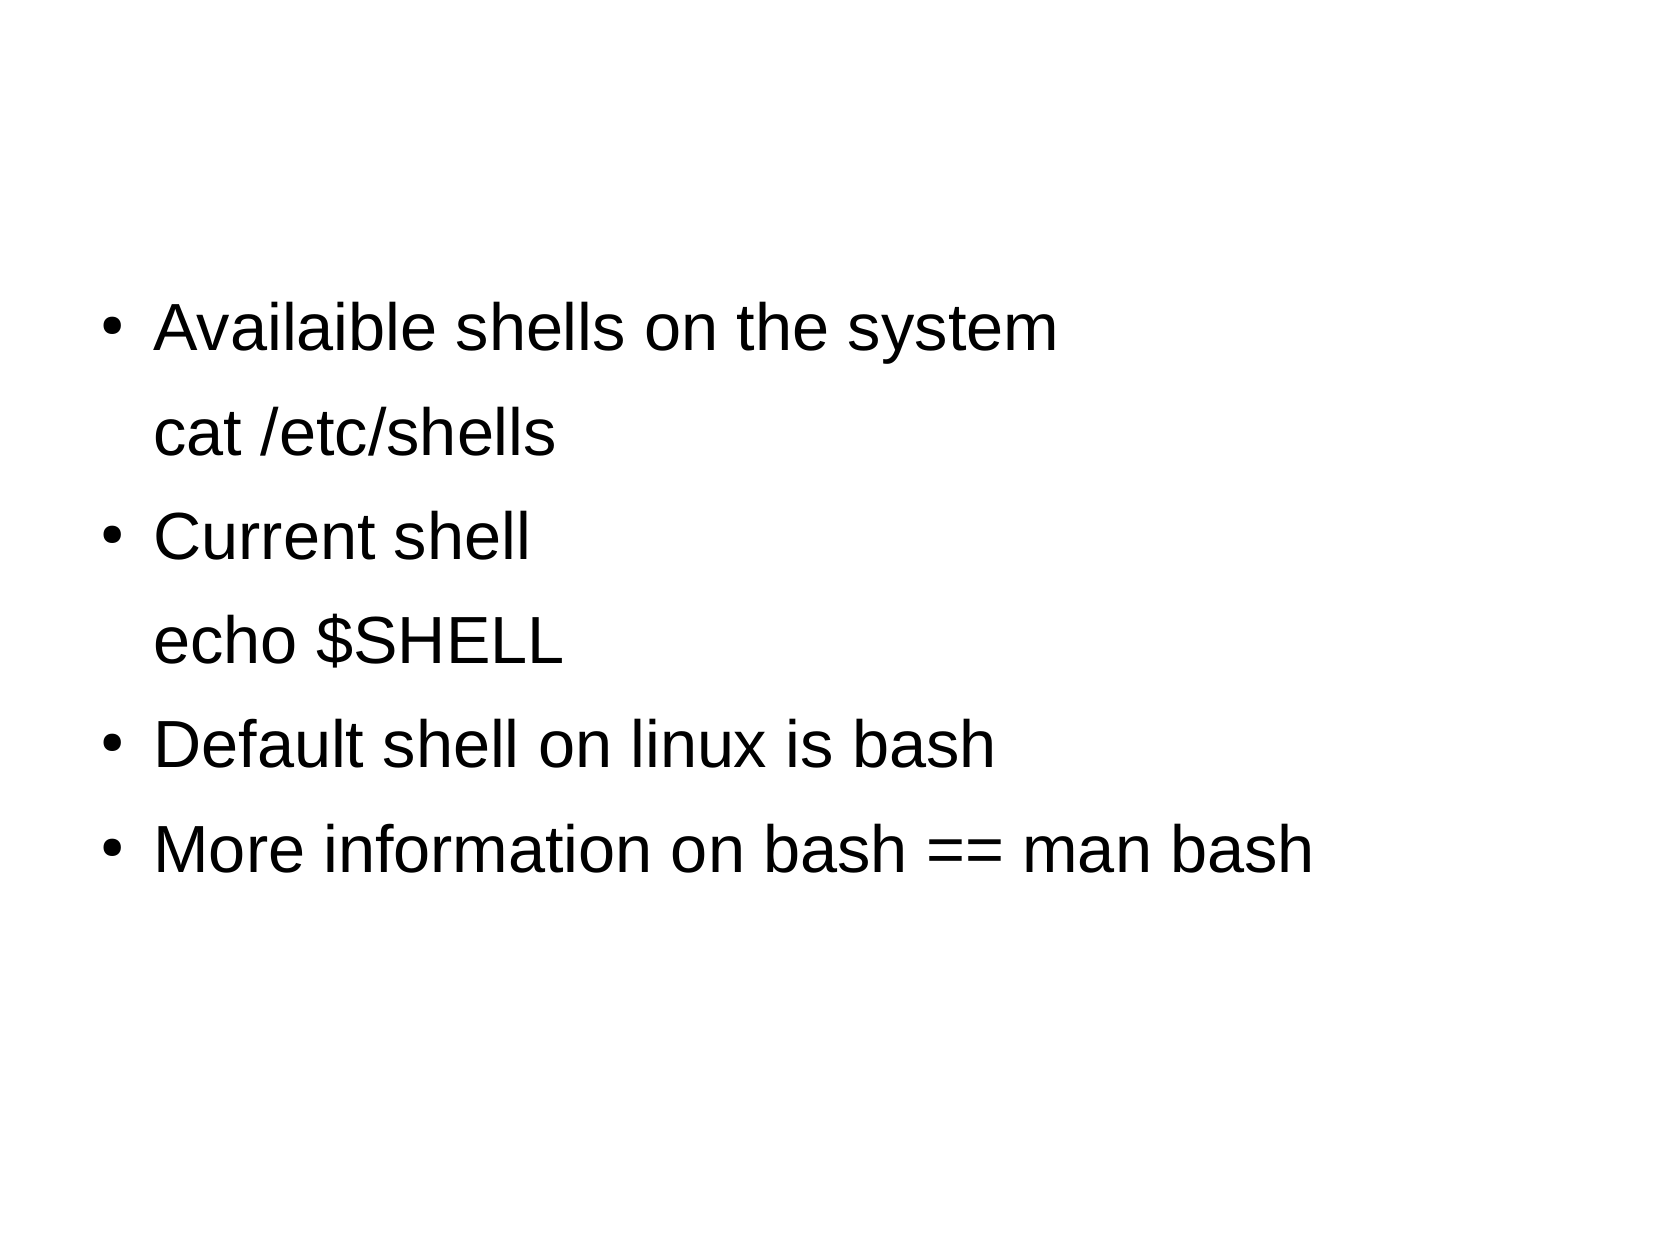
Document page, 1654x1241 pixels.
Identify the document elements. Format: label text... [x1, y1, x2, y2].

list Availaible shells on the system cat /etc/shells Current shell echo $SHELL Default shell on linux is bash More information on bash == man bash [82, 290, 1571, 1010]
